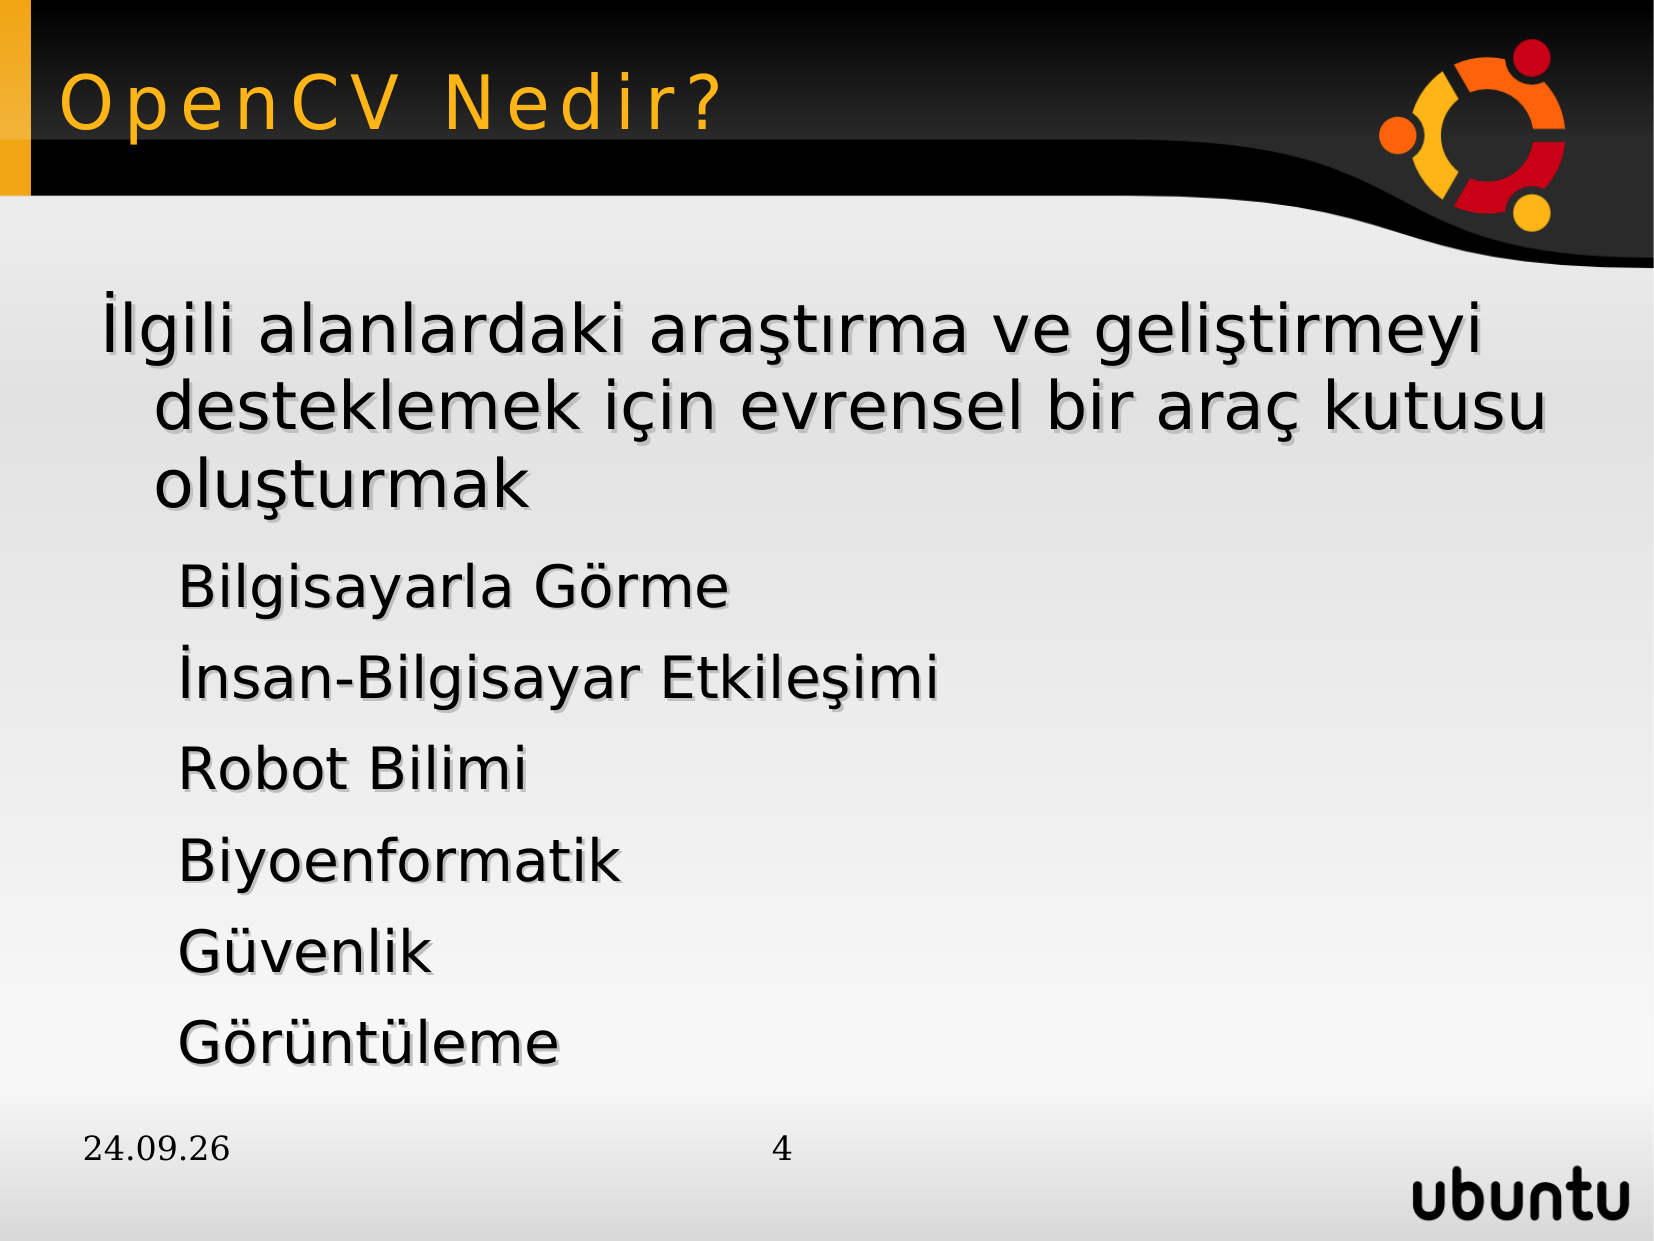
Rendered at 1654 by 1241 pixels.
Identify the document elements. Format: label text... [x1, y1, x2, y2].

list İlgili alanlardaki araştırma ve geliştirmeyi desteklemek için evrensel bir araç kutusu oluşturmak Bilgisayarla Görme İnsan-Bilgisayar Etkileşimi Robot Bilimi Biyoenformatik Güvenlik Görüntüleme [82, 290, 1571, 1109]
picture [0, 0, 1654, 1241]
title OpenCV Nedir? [59, 29, 1270, 178]
